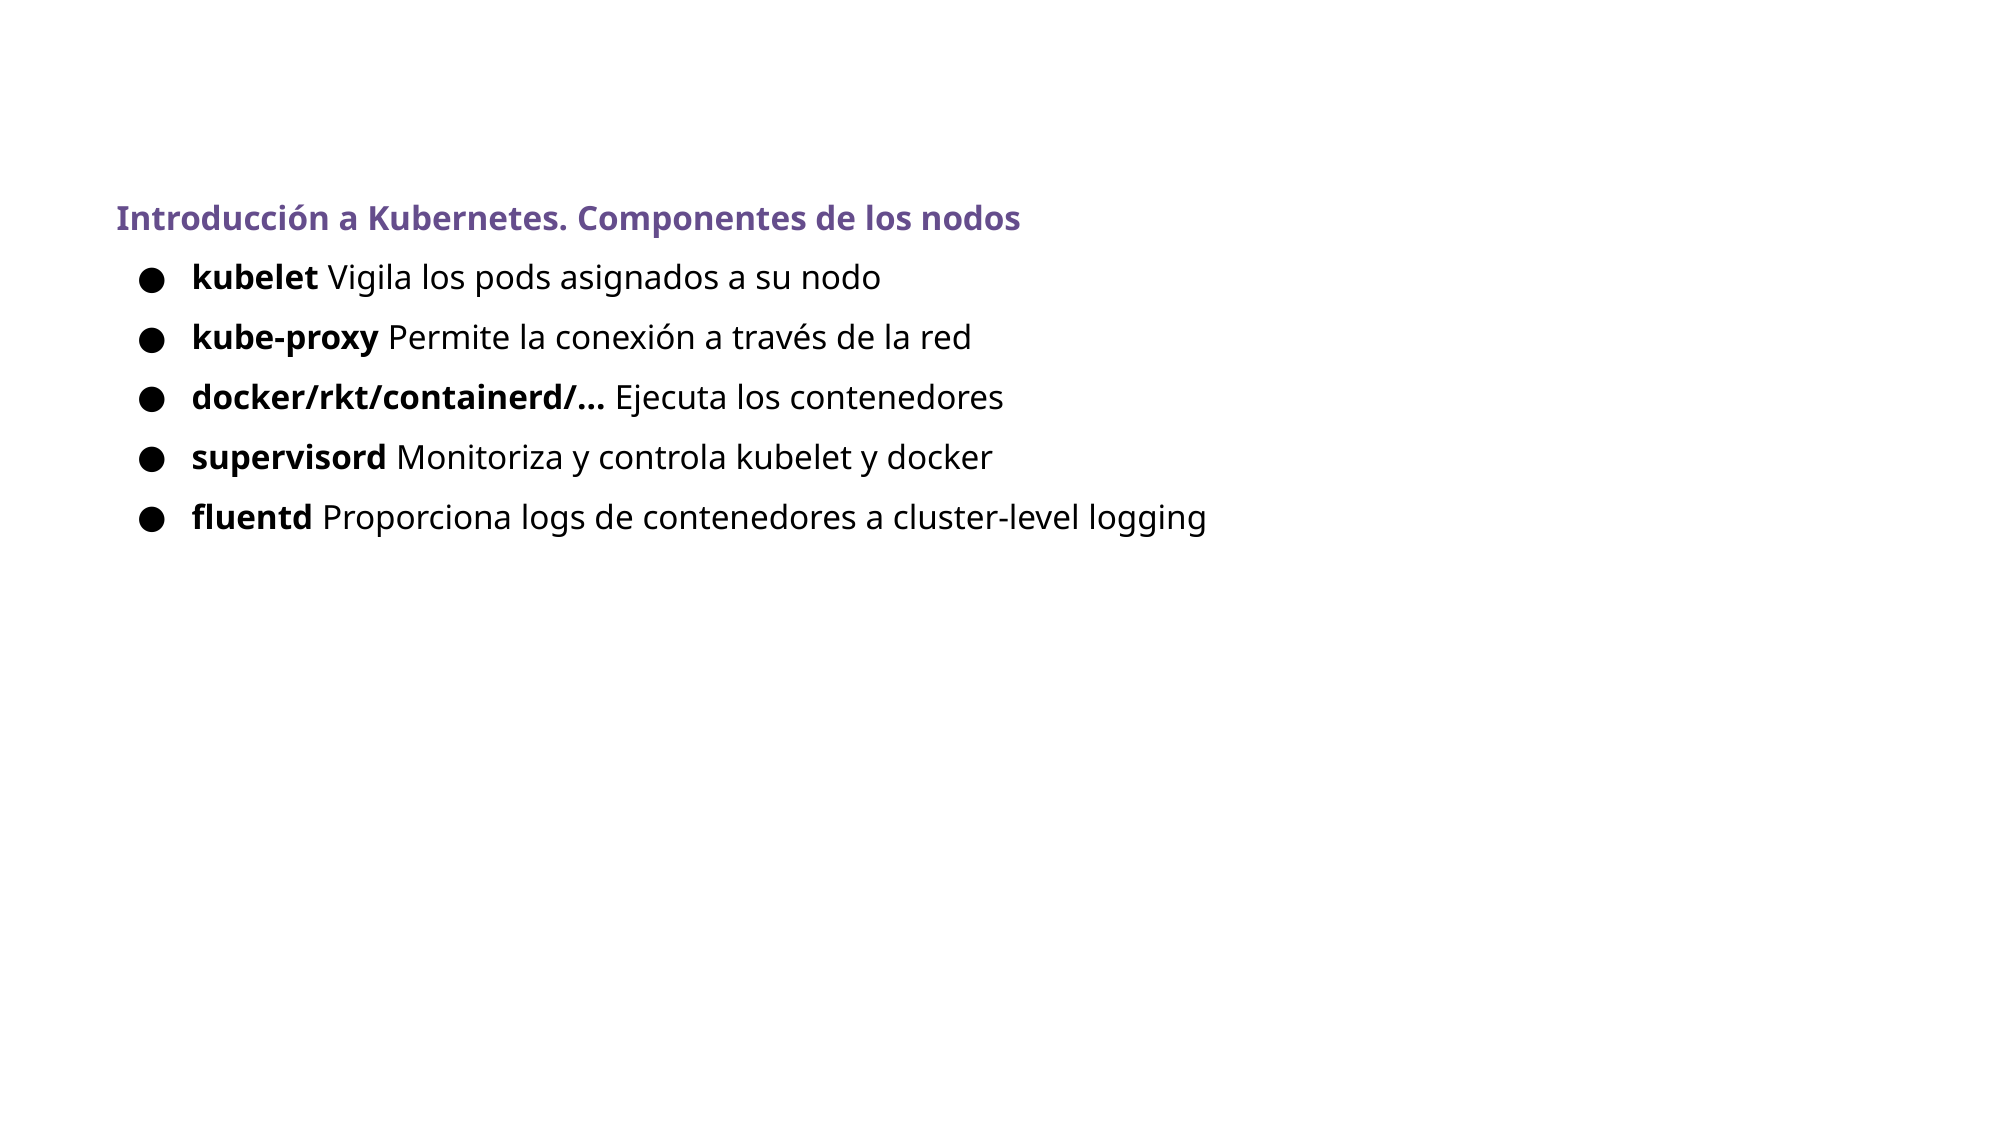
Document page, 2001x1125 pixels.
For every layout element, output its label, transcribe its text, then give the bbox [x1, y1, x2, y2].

text_box Introducción a Kubernetes. Componentes de los nodos kubelet Vigila los pods asignados a su nodo kube-proxy Permite la conexión a través de la red docker/rkt/containerd/... Ejecuta los contenedores supervisord Monitoriza y controla kubelet y docker fluentd Proporciona logs de contenedores a cluster-level logging [101, 169, 1977, 382]
